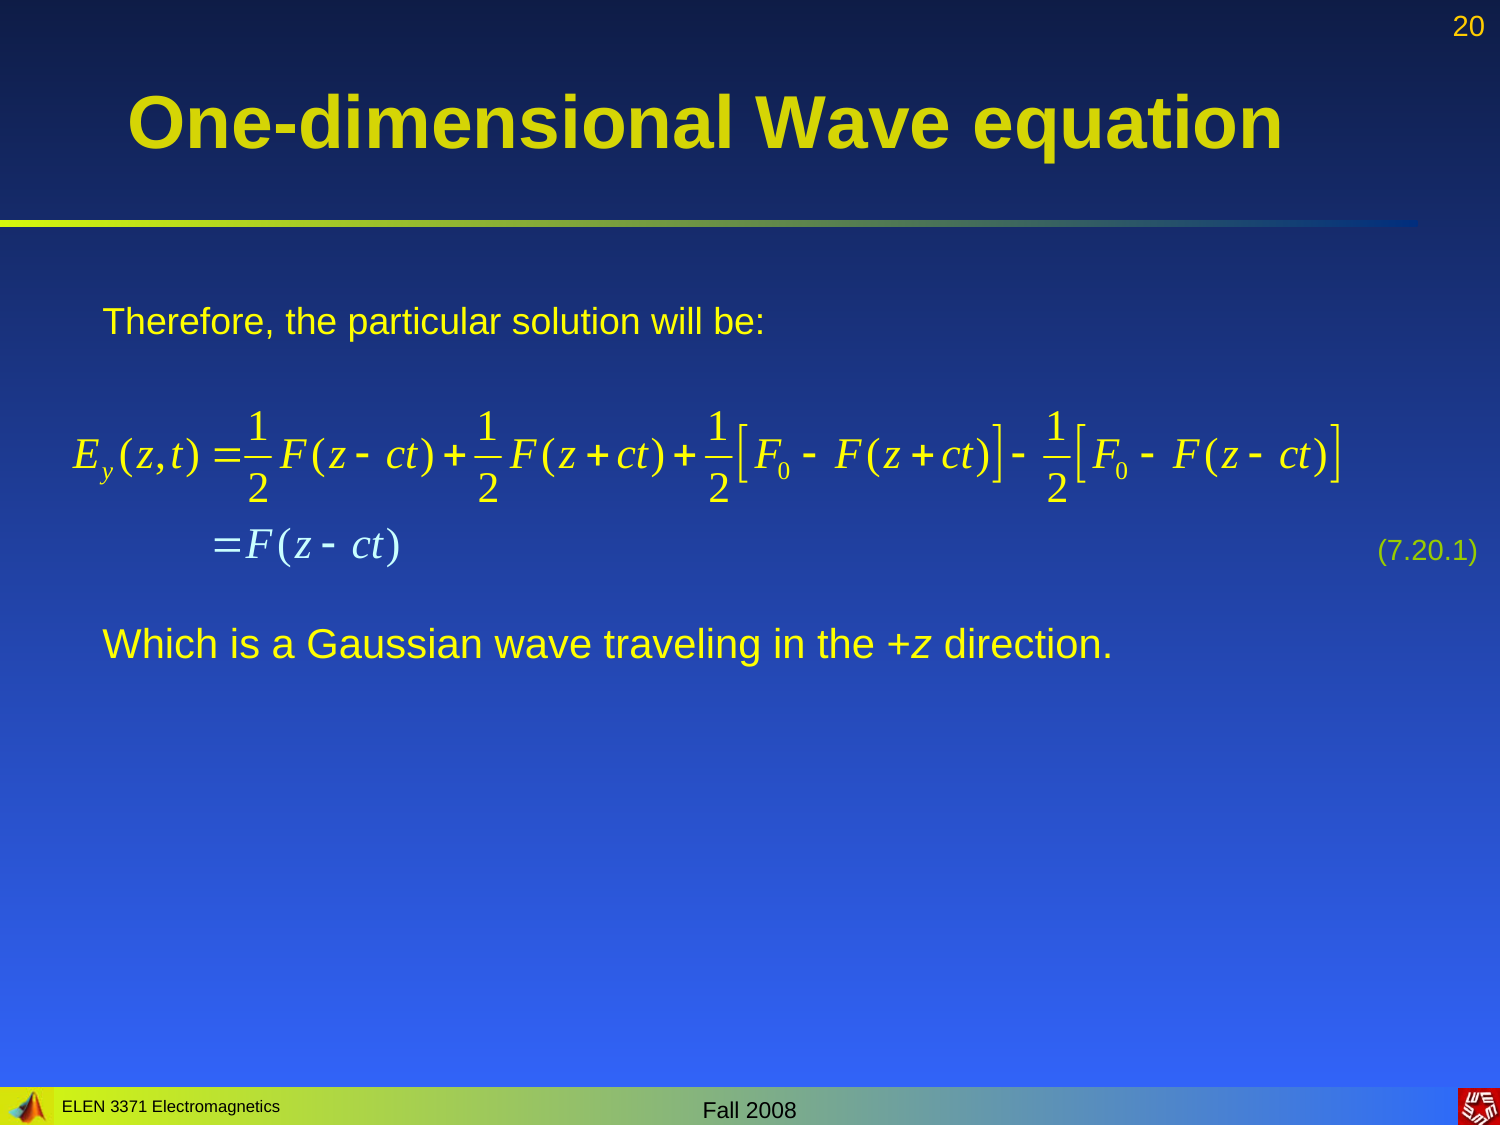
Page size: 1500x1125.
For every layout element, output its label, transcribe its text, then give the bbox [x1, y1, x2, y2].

text_box Therefore, the particular solution will be: [87, 289, 1138, 350]
picture [0, 1087, 54, 1125]
text_box Which is a Gaussian wave traveling in the +z direction. [87, 609, 1163, 675]
title One-dimensional Wave equation [112, 37, 1388, 201]
picture [1458, 1088, 1500, 1125]
text_box (7.20.1) [1362, 523, 1500, 574]
chart [64, 399, 1351, 576]
